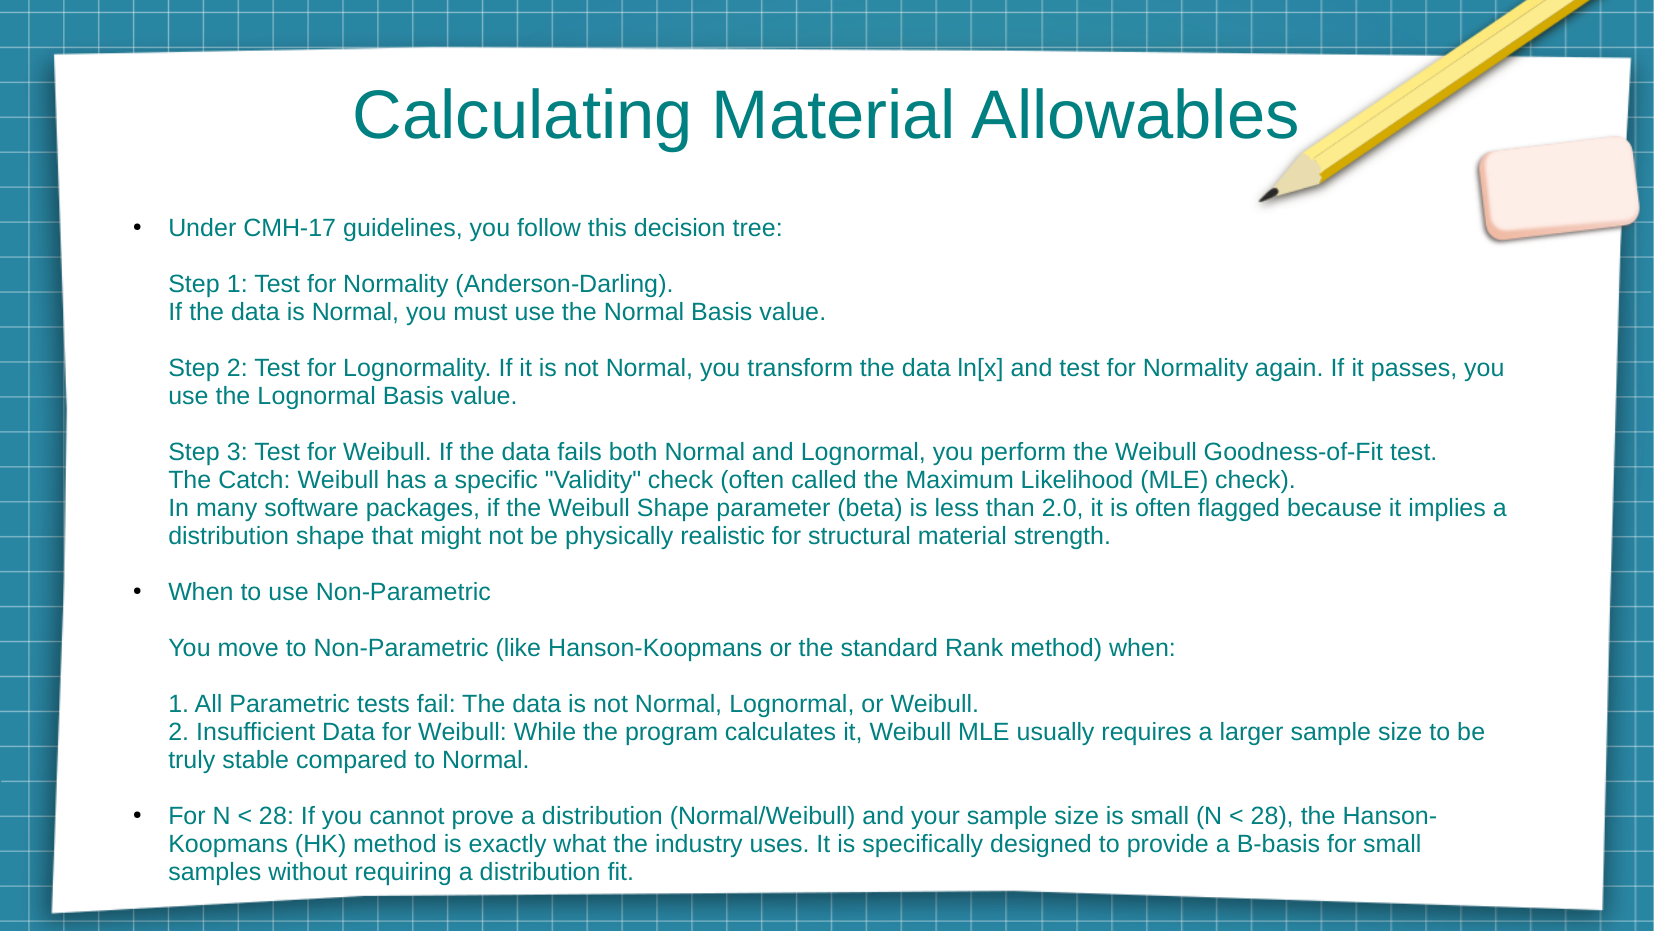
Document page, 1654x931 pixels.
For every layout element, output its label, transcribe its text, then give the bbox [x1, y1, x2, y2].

picture [0, 0, 1654, 931]
title Calculating Material Allowables [82, 37, 1571, 193]
text_box Under CMH-17 guidelines, you follow this decision tree: Step 1: Test for Normality (Anderson-Darling). If the data is Normal, you must use the Normal Basis value. Step 2: Test for Lognormality. If it is not Normal, you transform the data ln[x] and test for Normality again. If it passes, you use the Lognormal Basis value. Step 3: Test for Weibull. If the data fails both Normal and Lognormal, you perform the Weibull Goodness-of-Fit test. The Catch: Weibull has a specific "Validity" check (often called the Maximum Likelihood (MLE) check). In many software packages, if the Weibull Shape parameter (beta) is less than 2.0, it is often flagged because it implies a distribution shape that might not be physically realistic for structural material strength. When to use Non-Parametric You move to Non-Parametric (like Hanson-Koopmans or the standard Rank method) when: 1. All Parametric tests fail: The data is not Normal, Lognormal, or Weibull. 2. Insufficient Data for Weibull: While the program calculates it, Weibull MLE usually requires a larger sample size to be truly stable compared to Normal. For N < 28: If you cannot prove a distribution (Normal/Weibull) and your sample size is small (N < 28), the Hanson-Koopmans (HK) method is exactly what the industry uses. It is specifically designed to provide a B-basis for small samples without requiring a distribution fit. [118, 206, 1536, 894]
